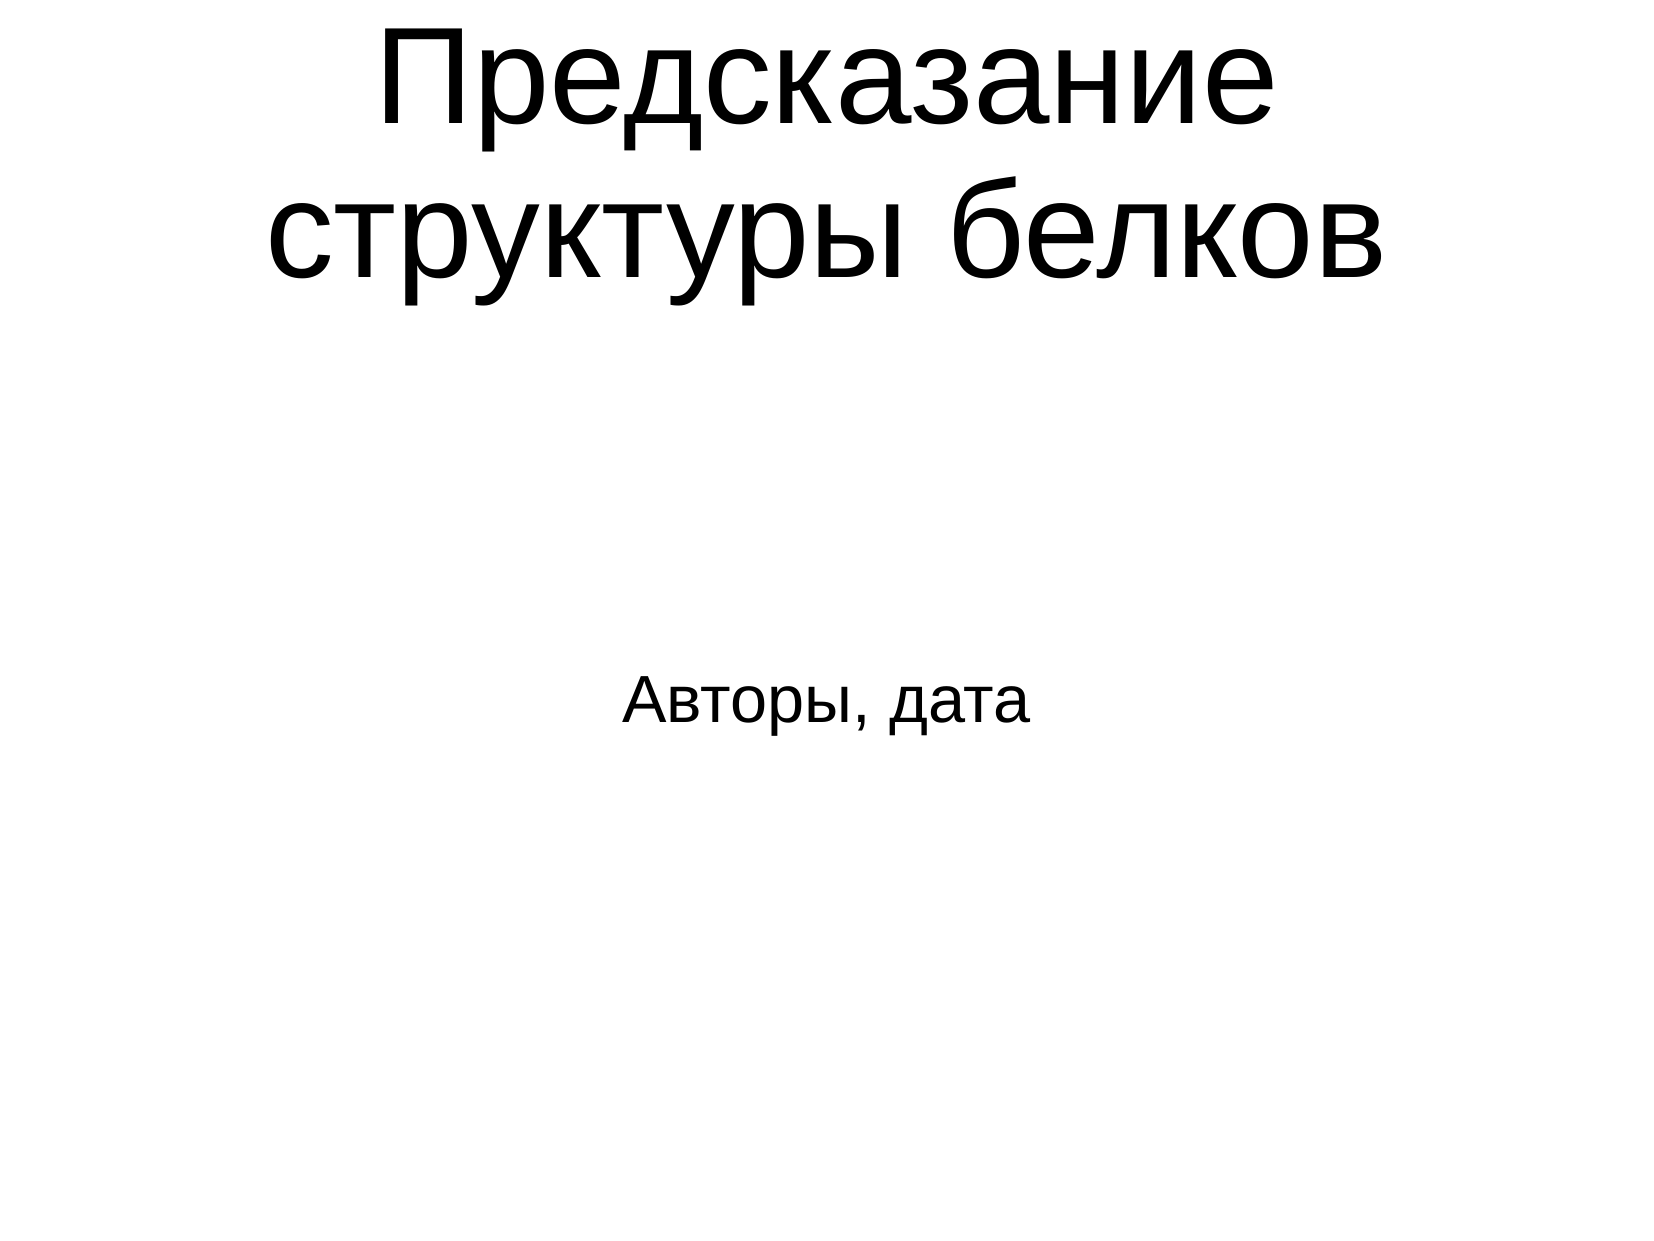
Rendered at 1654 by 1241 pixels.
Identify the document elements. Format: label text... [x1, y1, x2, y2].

subtitle Авторы, дата [82, 290, 1571, 1109]
title Предсказание структуры белков [82, 0, 1571, 290]
